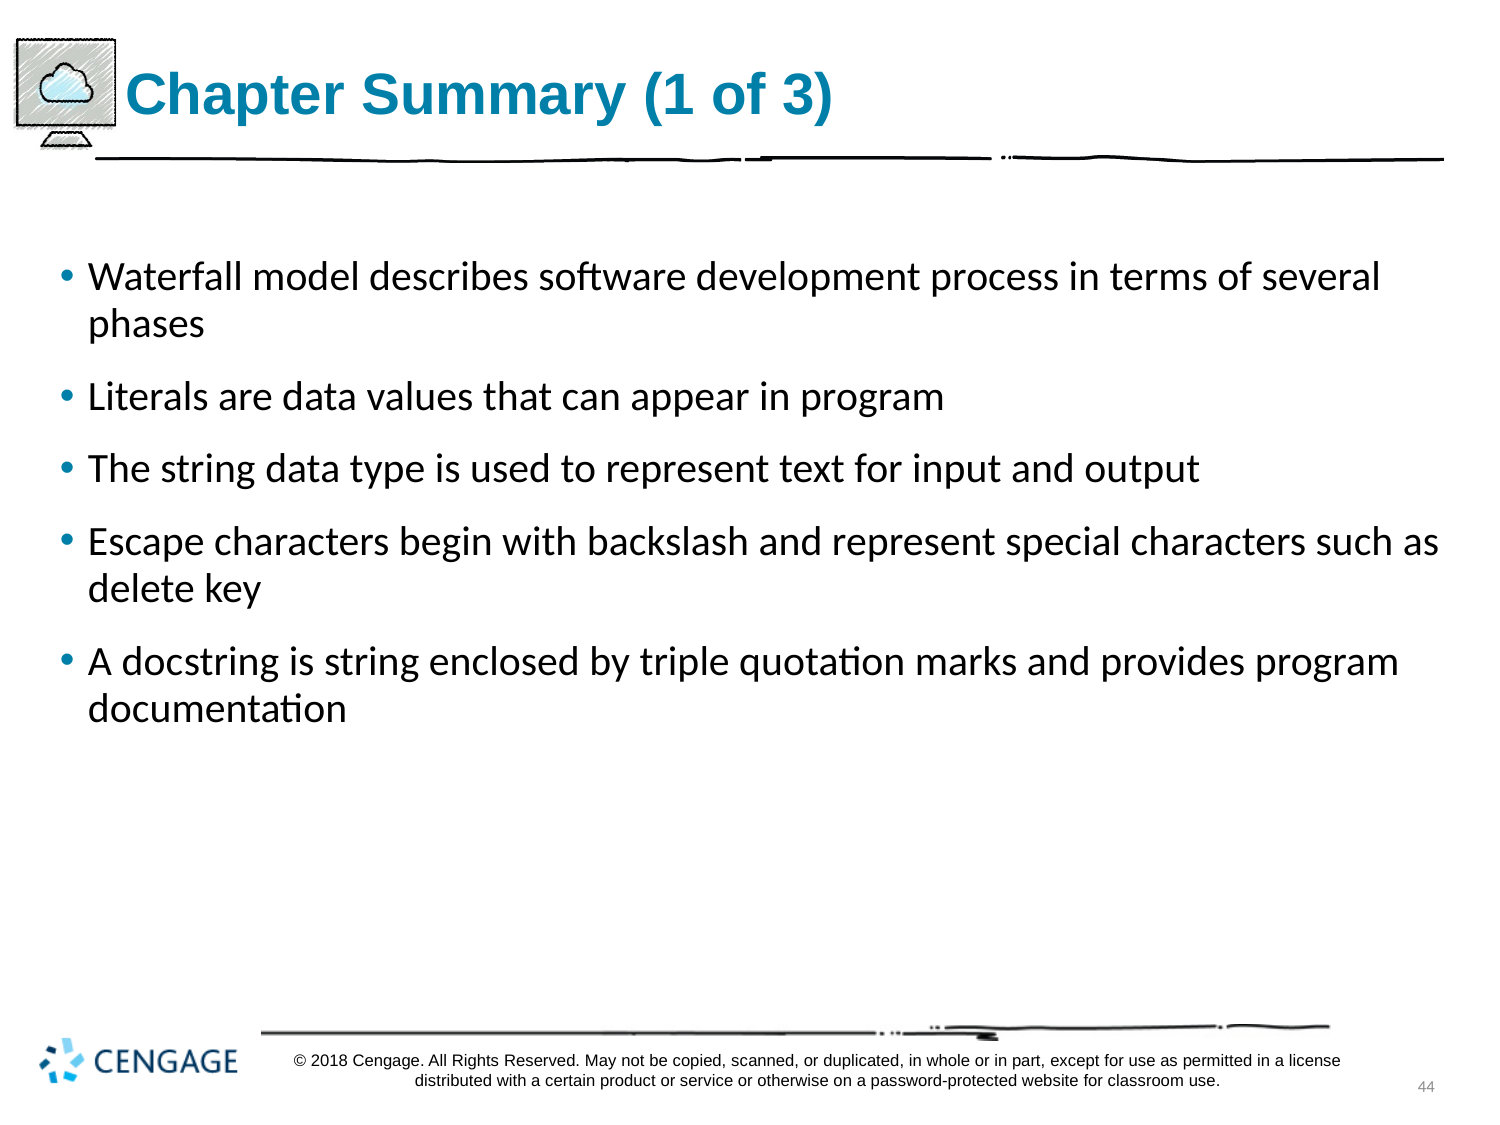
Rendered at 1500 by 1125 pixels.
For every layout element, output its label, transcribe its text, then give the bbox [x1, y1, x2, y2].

picture [261, 1024, 1331, 1041]
list Waterfall model describes software development process in terms of several phases Literals are data values that can appear in program The string data type is used to represent text for input and output Escape characters begin with backslash and represent special characters such as delete key A doc string is string enclosed by triple quotation marks and provides program documentation [59, 252, 1441, 738]
footer © 2018 Cengage. All Rights Reserved. May not be copied, scanned, or duplicated, in whole or in part, except for use as permitted in a license distributed with a certain product or service or otherwise on a password-protected website for classroom use. [262, 1050, 1375, 1091]
picture [154, 155, 1444, 163]
picture [19, 1024, 250, 1096]
title Chapter Summary (1 of 3) [125, 55, 1442, 127]
picture [13, 36, 117, 151]
